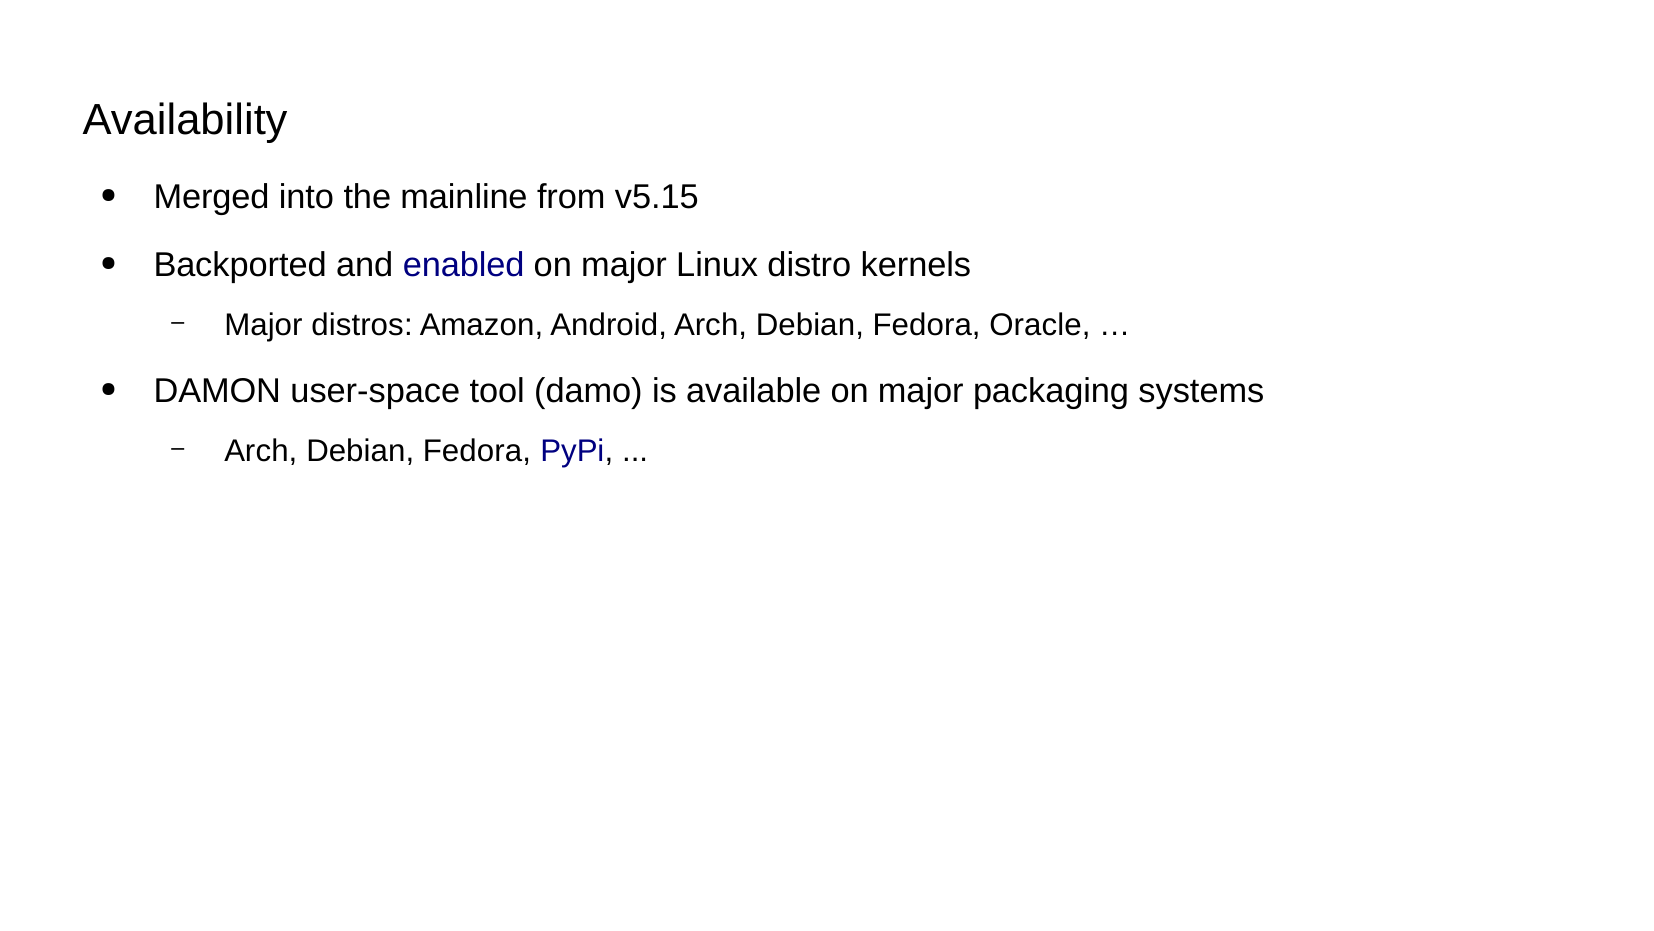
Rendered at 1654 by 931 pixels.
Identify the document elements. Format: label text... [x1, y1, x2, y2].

title Availability [82, 81, 1571, 157]
list Merged into the mainline from v5.15 Backported and enabled on major Linux distro kernels Major distros: Amazon, Android, Arch, Debian, Fedora, Oracle, … DAMON user-space tool (damo) is available on major packaging systems Arch, Debian, Fedora, PyPi, ... [82, 177, 1571, 833]
